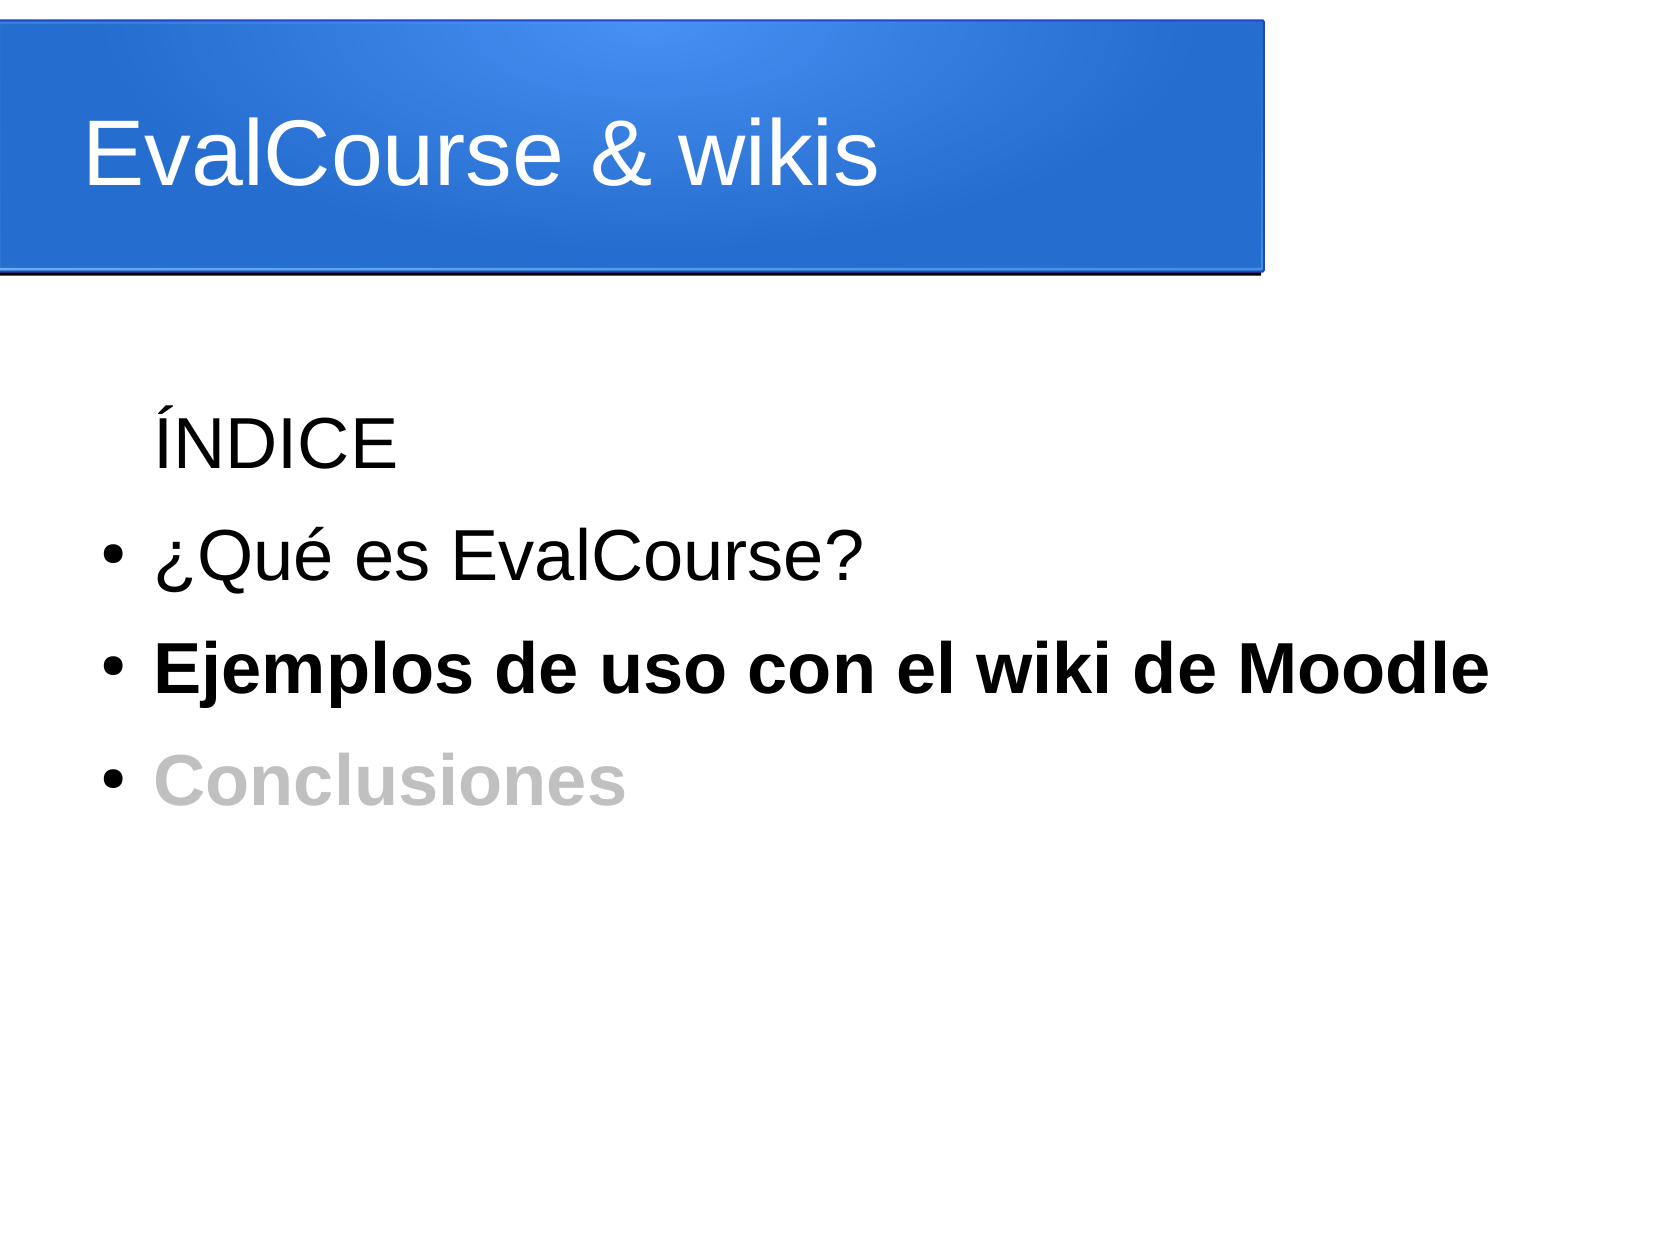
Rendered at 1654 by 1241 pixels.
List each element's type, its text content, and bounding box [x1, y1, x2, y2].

list ÍNDICE ¿Qué es EvalCourse? Ejemplos de uso con el wiki de Moodle Conclusiones [82, 290, 1538, 1010]
title EvalCourse & wikis [82, 49, 1250, 257]
